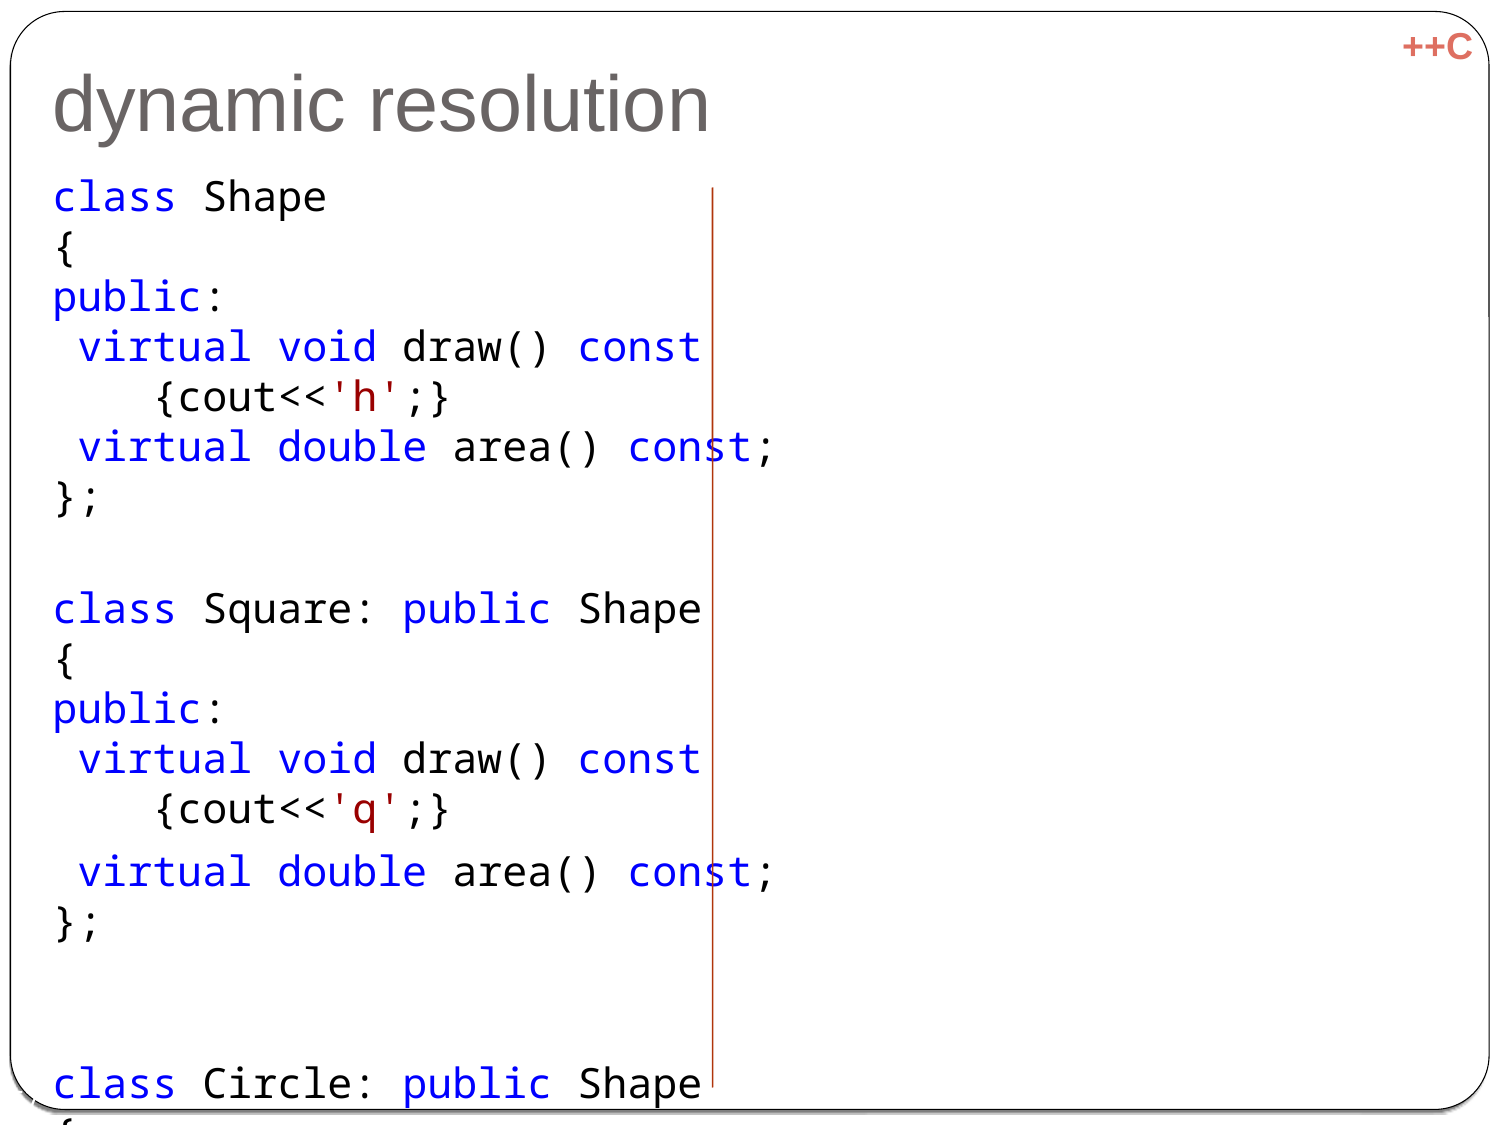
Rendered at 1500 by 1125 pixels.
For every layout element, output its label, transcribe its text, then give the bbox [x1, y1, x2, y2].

title dynamic resolution [37, 45, 1463, 163]
slide_number <number> [0, 1074, 50, 1125]
list class Shape { public: virtual void draw() const {cout<<'h';} virtual double area() const; }; class Square: public Shape { public: virtual void draw() const {cout<<'q';} virtual double area() const; }; class Circle: public Shape { public: virtual void draw() const {cout<<'c';} virtual double area() const; }; [37, 162, 1450, 1075]
